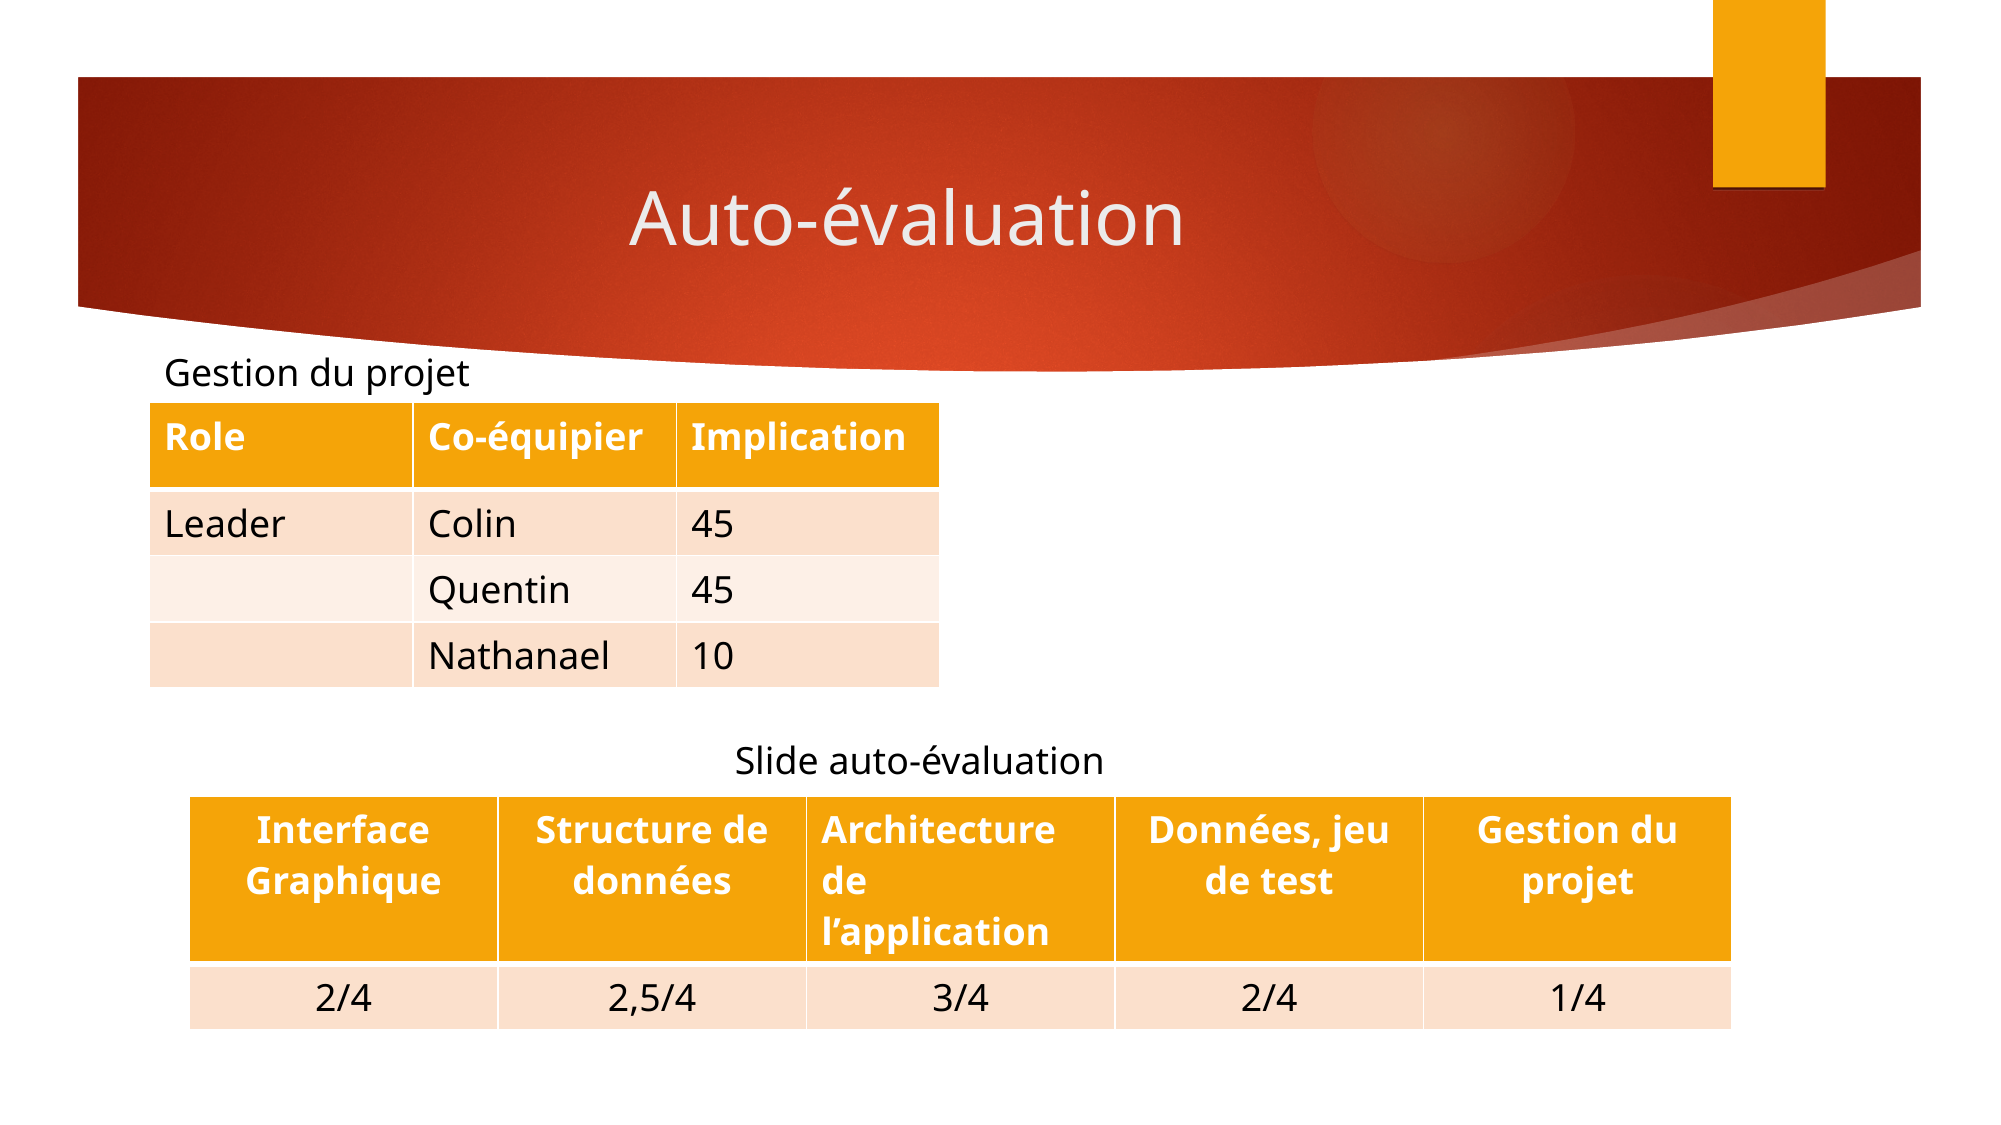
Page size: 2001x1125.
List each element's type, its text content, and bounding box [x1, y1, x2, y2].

table_cell 45 [677, 492, 939, 555]
table_cell Leader [150, 492, 412, 555]
table_header Architecture de l’application [807, 797, 1114, 961]
table_header Données, jeu de test [1116, 797, 1423, 961]
table_cell 2/4 [1467, 300, 1788, 358]
table_cell 1/4 [1424, 967, 1731, 1029]
table_cell [150, 623, 412, 687]
table_cell Colin [414, 492, 676, 555]
table_header Structure de données [499, 797, 806, 961]
text_box Slide auto-évaluation [720, 729, 1161, 790]
table_cell Nathanael [414, 623, 676, 687]
table_cell 3/4 [807, 967, 1114, 1029]
table_cell 2/4 [1116, 967, 1423, 1029]
text_box Gestion du projet [149, 341, 590, 402]
table_header Gestion du projet [1424, 797, 1731, 961]
table_cell [150, 556, 412, 621]
table_cell 2,5/4 [499, 967, 806, 1029]
table_header Interface Graphique [190, 797, 497, 961]
table_header Co-équipier [414, 403, 676, 487]
title Auto-évaluation [189, 155, 1627, 275]
table_header Role [150, 403, 412, 487]
table_cell Quentin [414, 556, 676, 621]
table_cell 2/4 [190, 967, 497, 1029]
table_header Implication [677, 403, 939, 487]
picture [79, 78, 1920, 371]
table_cell 45 [677, 556, 939, 621]
table_cell 10 [677, 623, 939, 687]
